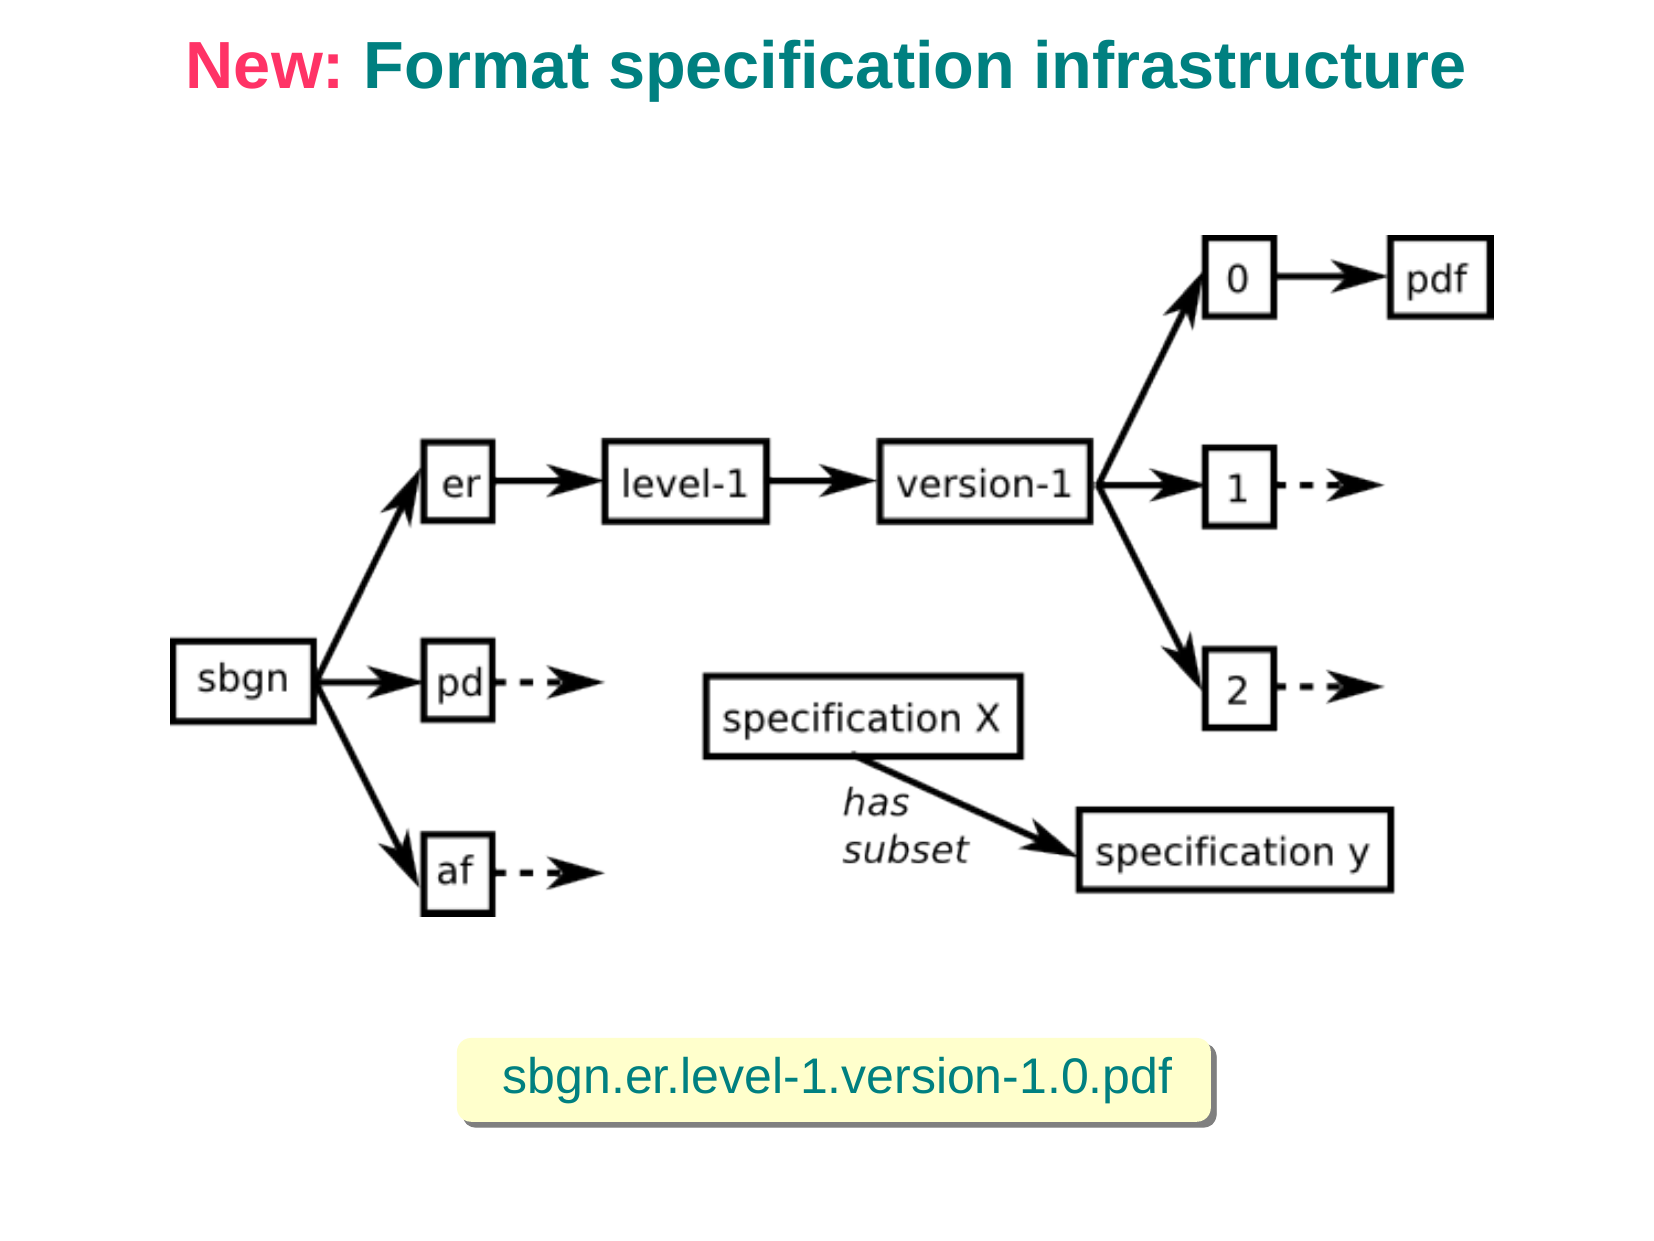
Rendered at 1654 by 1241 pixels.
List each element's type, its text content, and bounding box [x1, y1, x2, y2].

text_box sbgn.er.level-1.version-1.0.pdf [488, 1041, 1188, 1112]
picture [170, 235, 1494, 917]
title New: Format specification infrastructure [82, 2, 1571, 129]
text_box [456, 1037, 1211, 1122]
